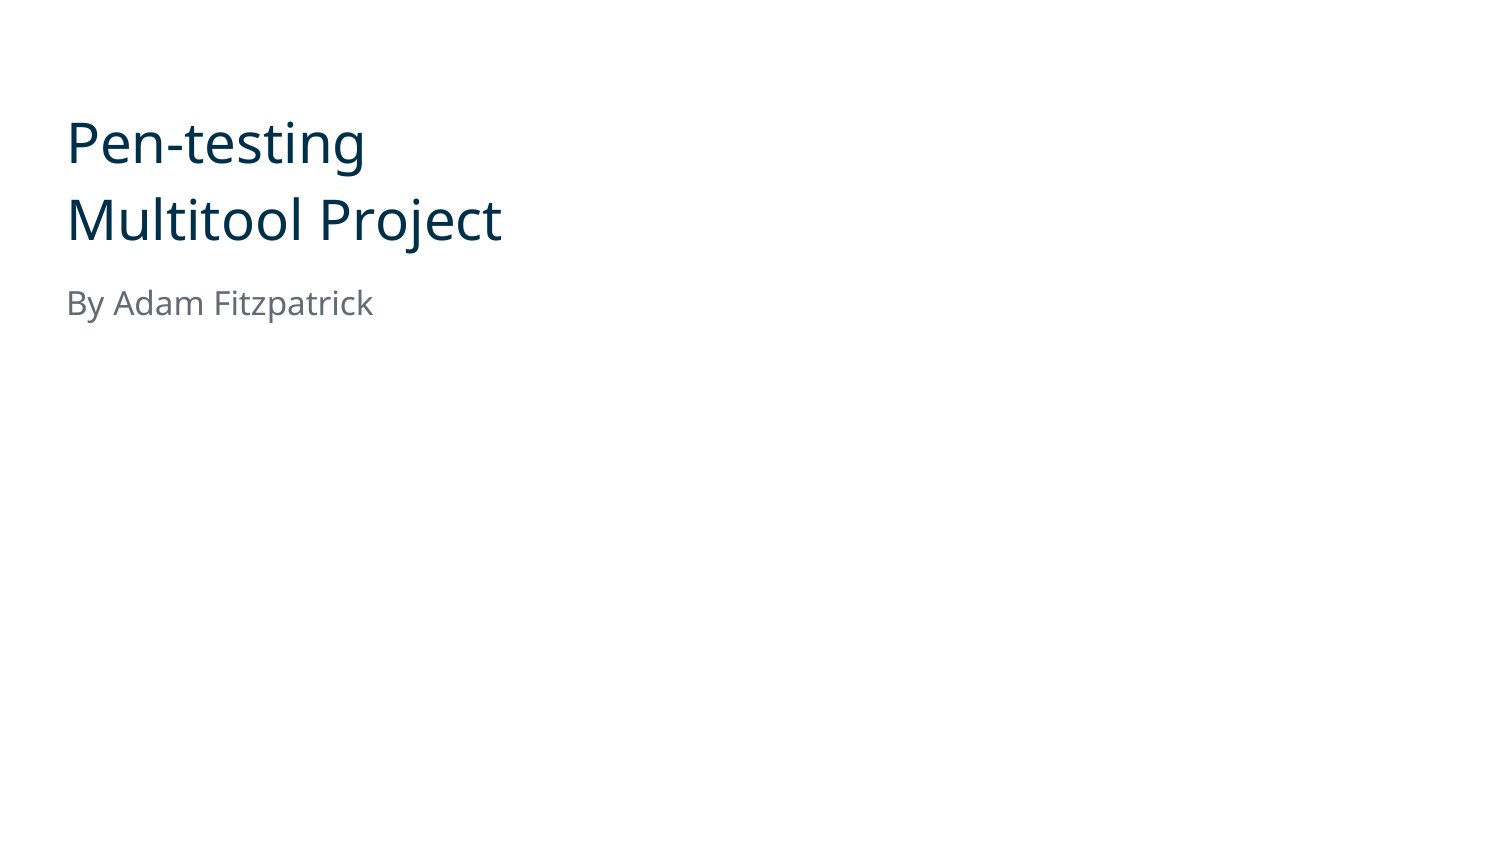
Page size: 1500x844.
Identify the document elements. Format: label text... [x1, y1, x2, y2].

title Pen-testing Multitool Project [51, 88, 1079, 273]
subtitle By Adam Fitzpatrick [51, 264, 748, 387]
